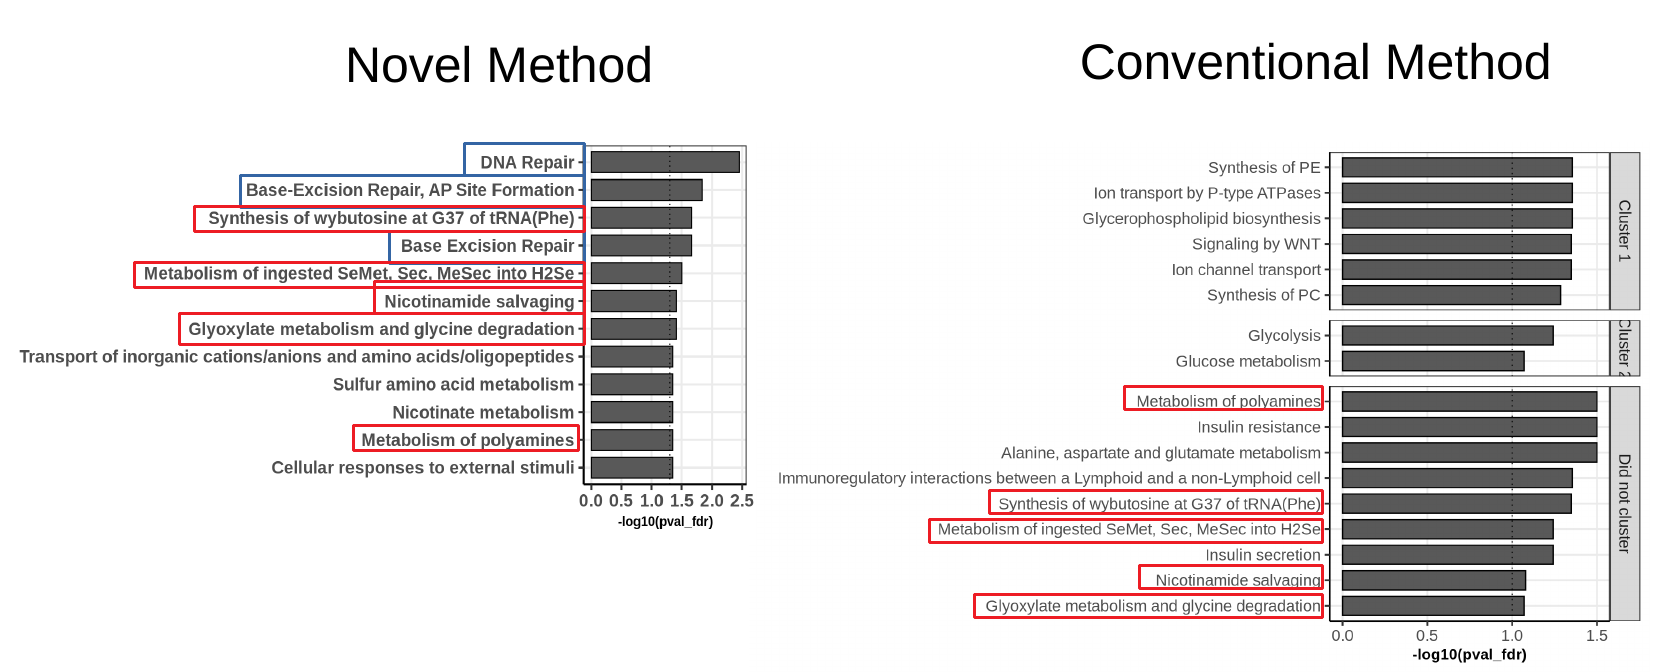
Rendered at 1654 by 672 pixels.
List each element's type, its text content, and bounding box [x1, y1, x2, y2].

text_box Novel Method [330, 30, 811, 101]
text_box Conventional Method [1065, 27, 1575, 154]
picture [3, 134, 1650, 672]
